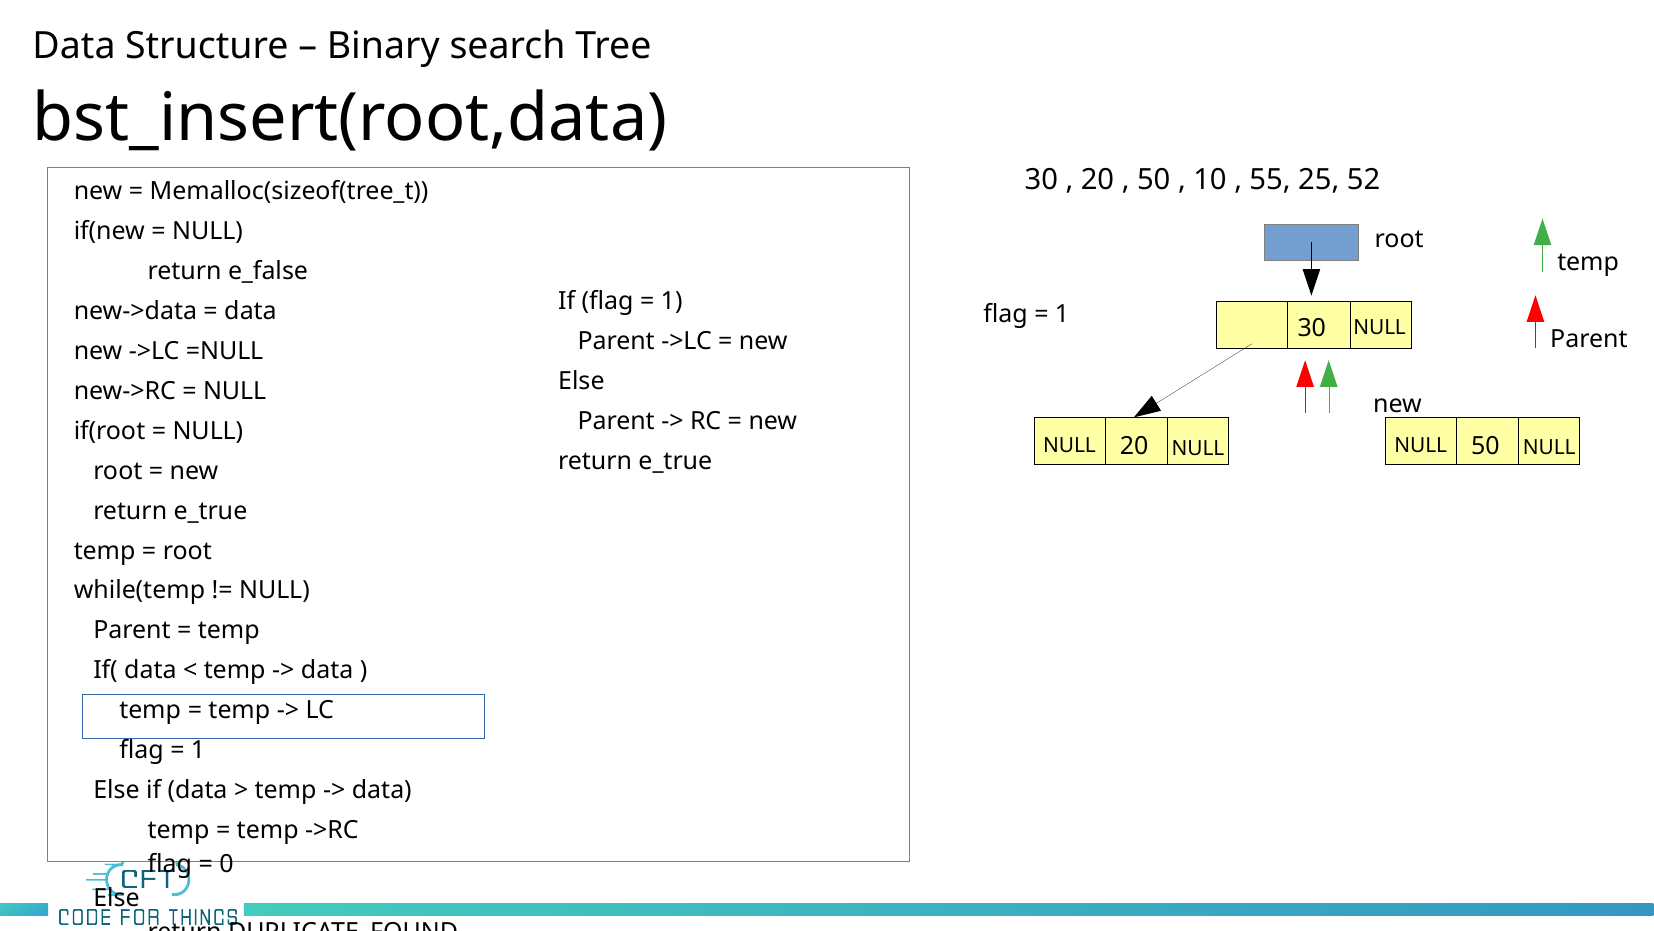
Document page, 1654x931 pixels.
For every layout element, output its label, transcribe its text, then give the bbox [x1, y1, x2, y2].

text_box 30 , 20 , 50 , 10 , 55, 25, 52 [1009, 141, 1536, 201]
text_box root [1359, 212, 1440, 258]
text_box Parent [1535, 312, 1646, 358]
text_box NULL [1508, 425, 1592, 465]
title Data Structure – Binary search Tree bst_insert(root,data) [32, 12, 1184, 166]
text_box new = Memalloc(sizeof(tree_t)) if(new = NULL) return e_false new->data = data new ->LC =NULL new->RC = NULL if(root = NULL) root = new return e_true temp = root while(temp != NULL) Parent = temp If( data < temp -> data ) temp = temp -> LC flag = 1 Else if (data > temp -> data) temp = temp ->RC flag = 0 Else return DUPLICATE_FOUND [59, 166, 603, 866]
text_box [1264, 224, 1359, 261]
text_box [1034, 417, 1105, 423]
text_box flag = 1 [968, 288, 1111, 333]
text_box 30 [1282, 302, 1345, 347]
text_box NULL [1156, 425, 1241, 465]
text_box [1440, 417, 1456, 422]
text_box [1216, 301, 1287, 349]
text_box new [1358, 377, 1440, 423]
text_box If (flag = 1) Parent ->LC = new Else Parent -> RC = new return e_true [543, 275, 863, 496]
text_box 50 [1456, 420, 1519, 465]
text_box [1519, 417, 1580, 425]
text_box [603, 167, 910, 862]
text_box [1351, 344, 1412, 349]
text_box [47, 167, 59, 862]
text_box NULL [1379, 422, 1464, 463]
text_box temp [1542, 236, 1638, 281]
text_box 20 [1105, 420, 1167, 465]
text_box [1288, 344, 1350, 349]
picture [59, 866, 237, 925]
text_box [1168, 417, 1229, 425]
text_box NULL [1338, 304, 1430, 344]
text_box NULL [1028, 423, 1112, 463]
